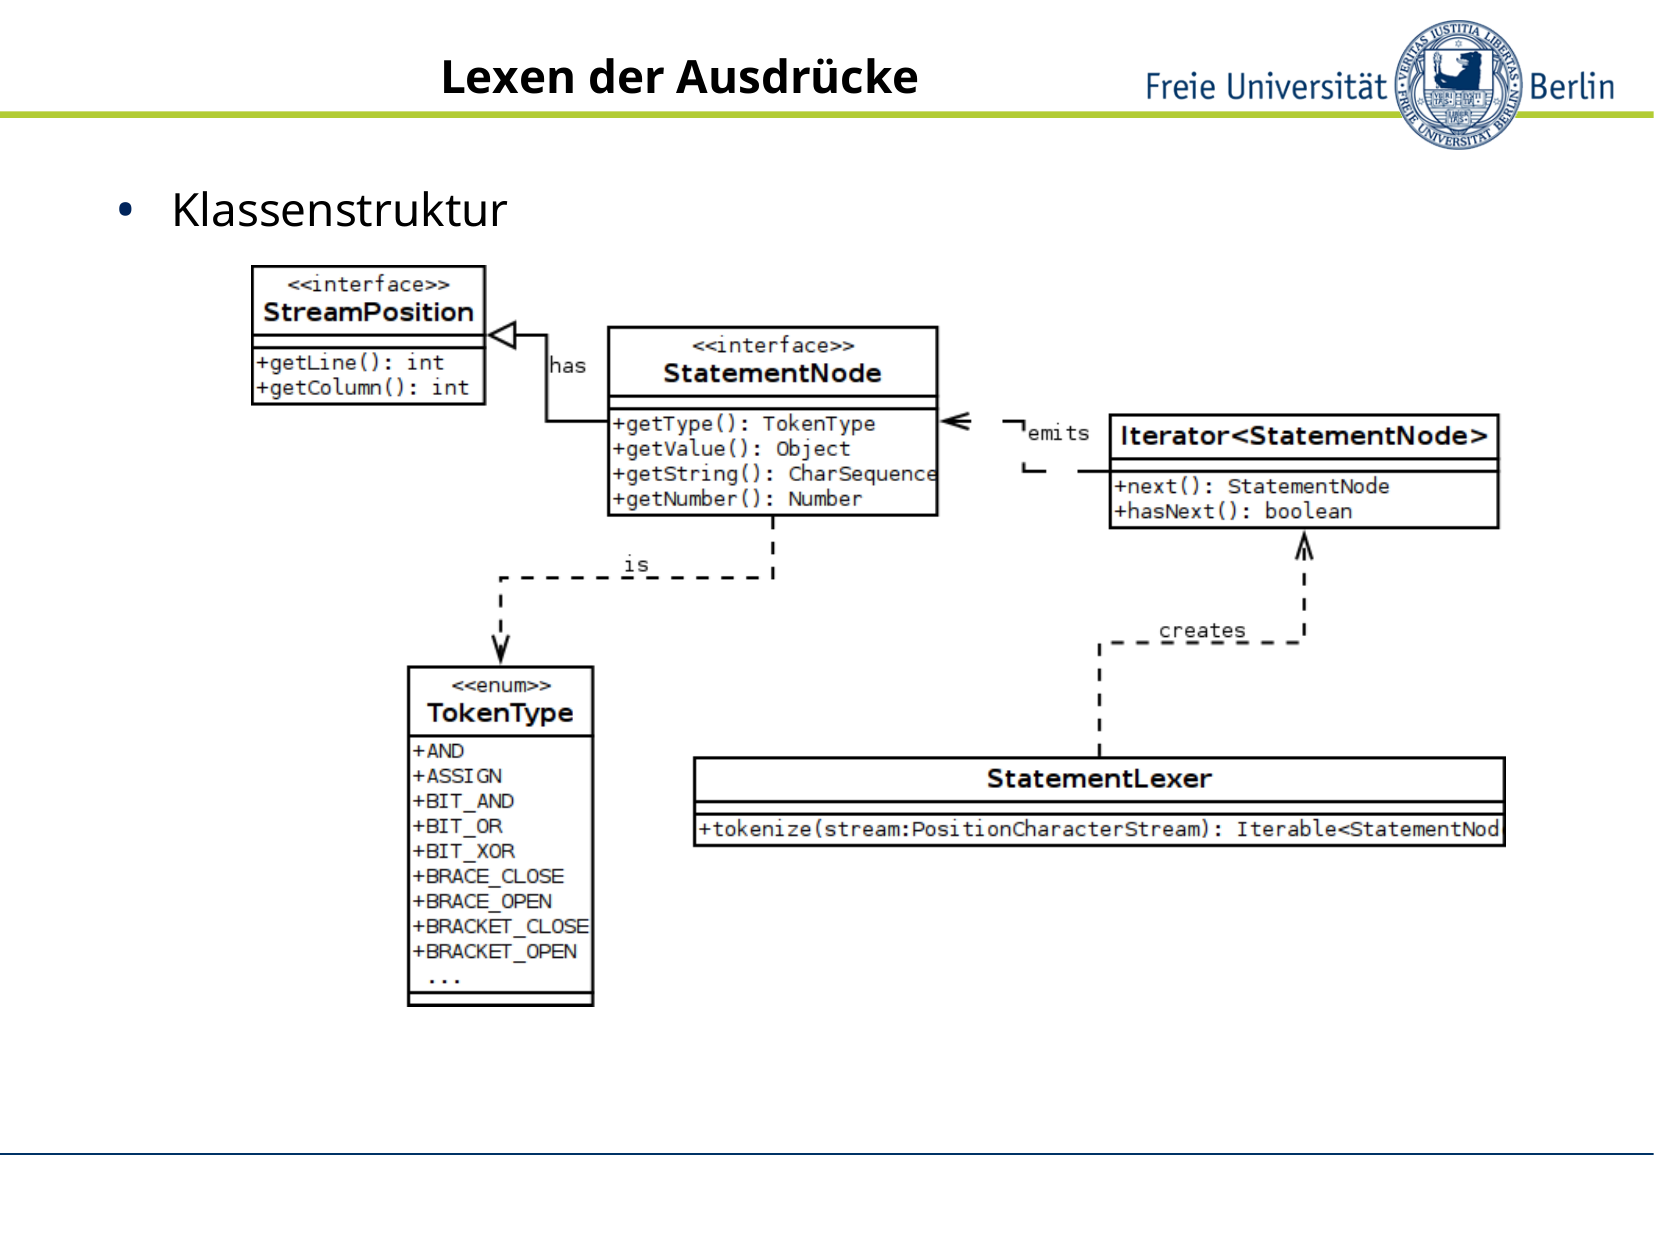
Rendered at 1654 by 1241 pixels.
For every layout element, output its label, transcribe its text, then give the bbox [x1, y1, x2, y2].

title Lexen der Ausdrücke [422, 0, 1654, 152]
list Klassenstruktur [115, 177, 1418, 680]
picture [251, 265, 1506, 1007]
